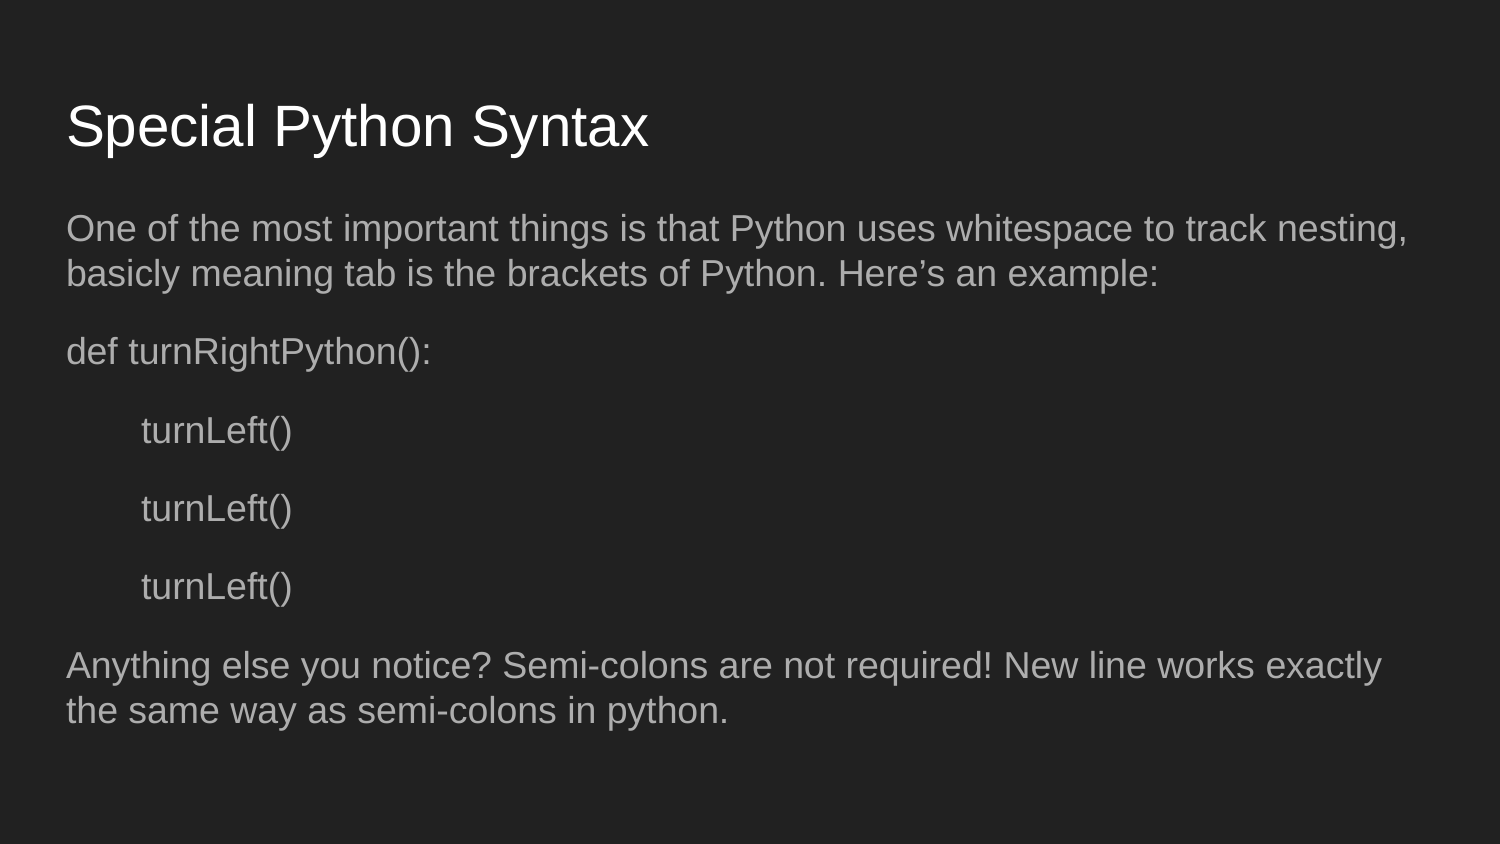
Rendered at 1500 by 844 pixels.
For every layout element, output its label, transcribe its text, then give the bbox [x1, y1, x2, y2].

title Special Python Syntax [51, 72, 1449, 167]
list One of the most important things is that Python uses whitespace to track nesting, basicly meaning tab is the brackets of Python. Here’s an example: def turnRightPython(): turnLeft() turnLeft() turnLeft() Anything else you notice? Semi-colons are not required! New line works exactly the same way as semi-colons in python. [51, 189, 1449, 750]
